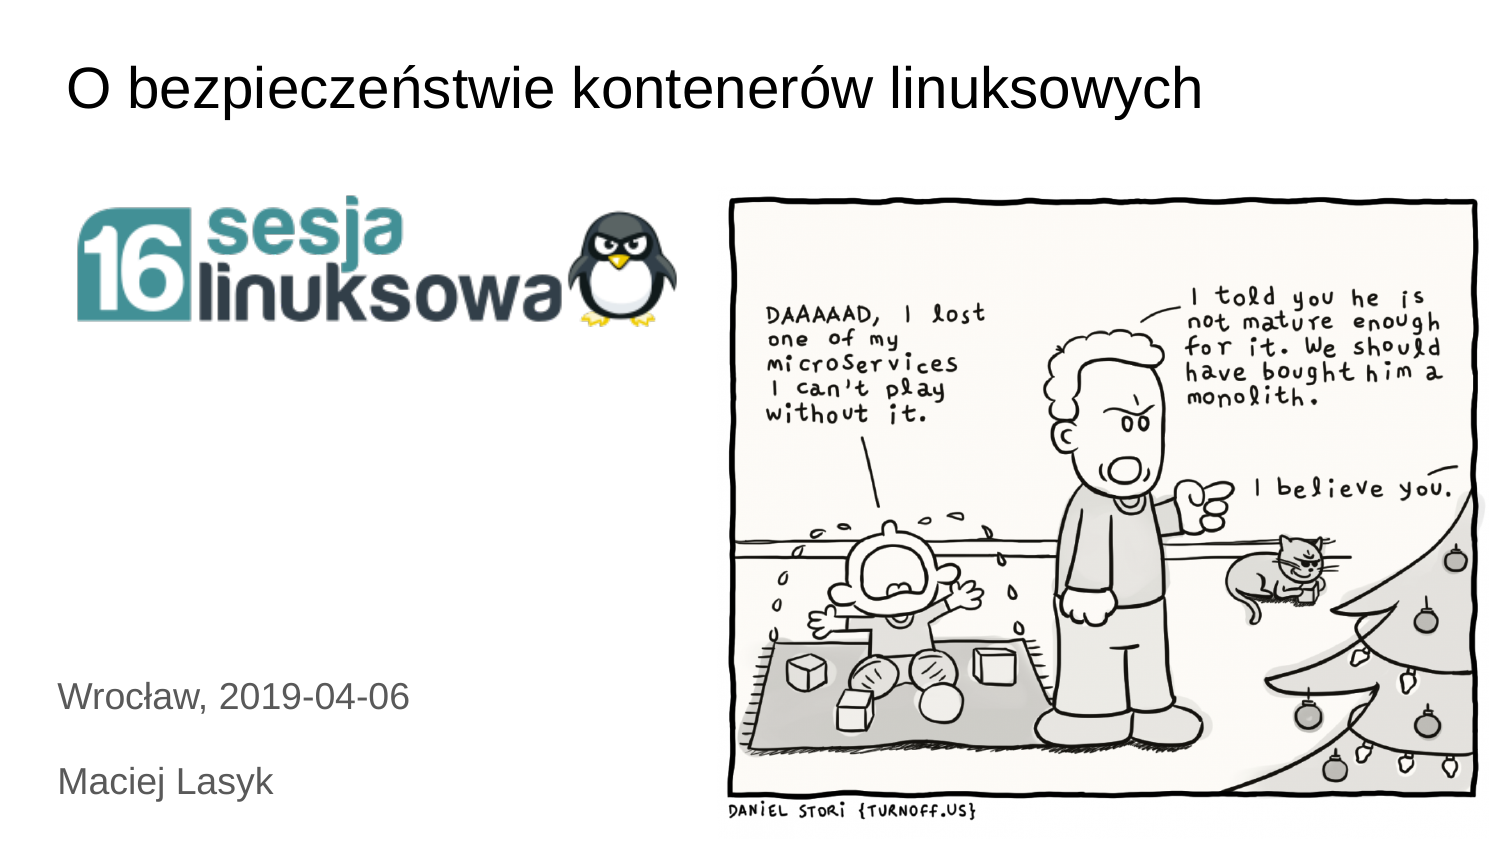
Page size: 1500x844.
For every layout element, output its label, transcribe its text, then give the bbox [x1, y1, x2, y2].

title O bezpieczeństwie kontenerów linuksowych [51, 34, 1449, 372]
picture [717, 186, 1489, 839]
picture [68, 186, 687, 337]
subtitle Wrocław, 2019-04-06 Maciej Lasyk [42, 650, 1441, 781]
